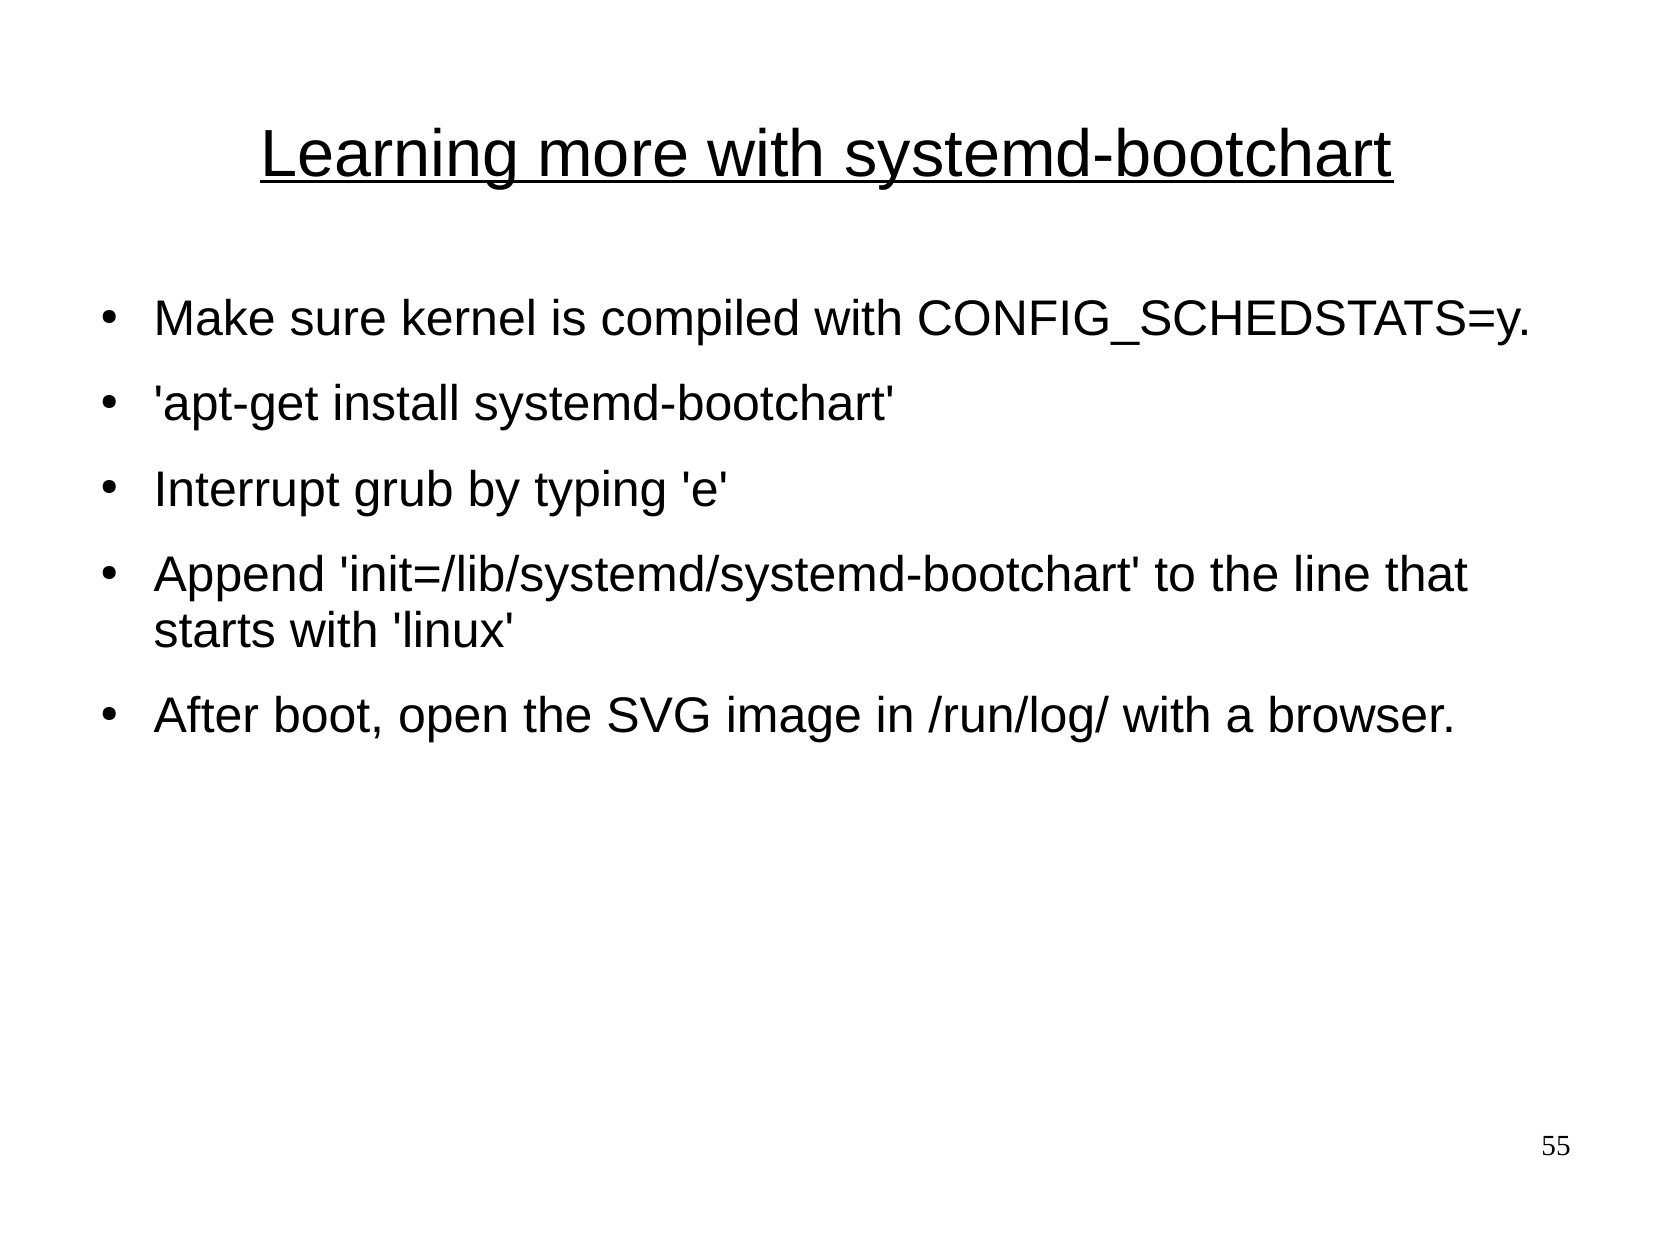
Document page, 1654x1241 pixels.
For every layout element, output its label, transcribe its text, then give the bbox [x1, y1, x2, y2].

title Learning more with systemd-bootchart [82, 49, 1571, 257]
list Make sure kernel is compiled with CONFIG_SCHEDSTATS=y. 'apt-get install systemd-bootchart' Interrupt grub by typing 'e' Append 'init=/lib/systemd/systemd-bootchart' to the line that starts with 'linux' After boot, open the SVG image in /run/log/ with a browser. [82, 290, 1571, 1010]
